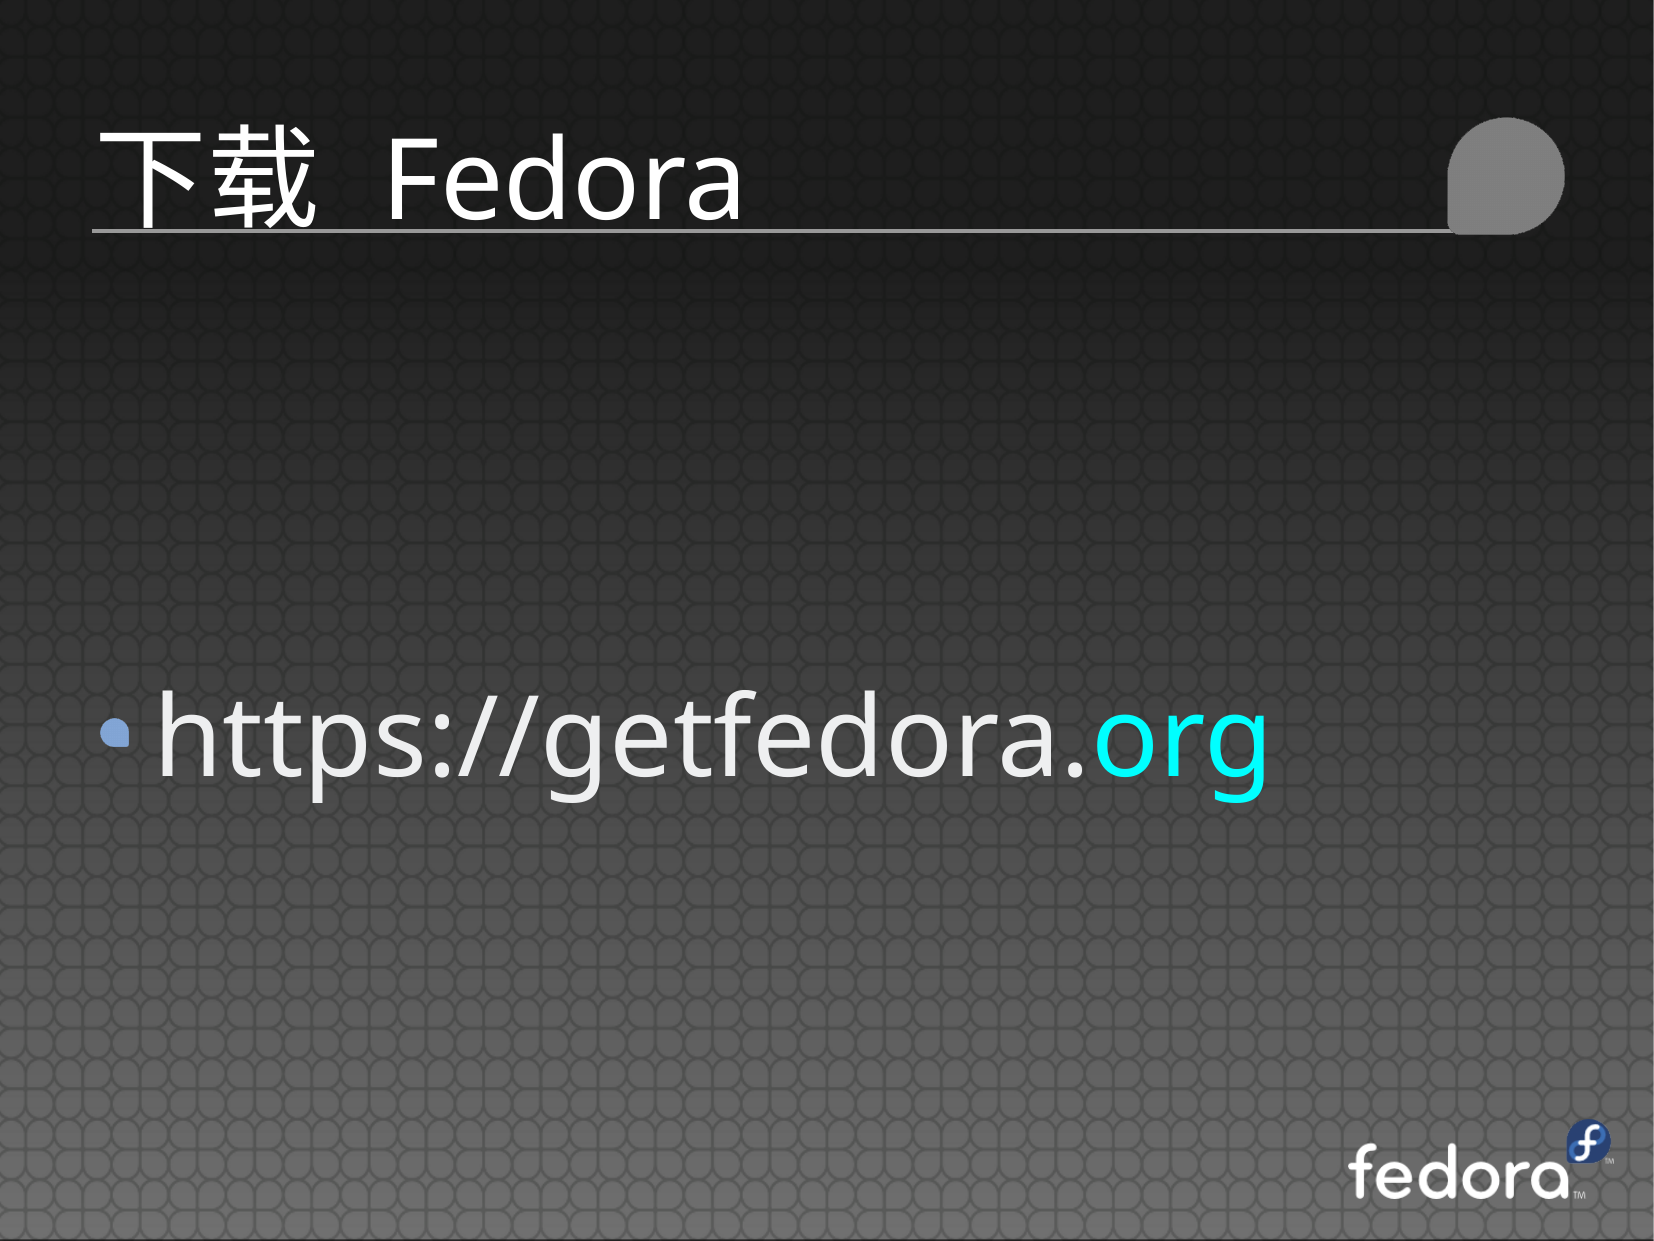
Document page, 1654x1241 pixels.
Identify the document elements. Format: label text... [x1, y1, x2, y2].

title 下载 Fedora [94, 100, 1426, 251]
list https://getfedora.org [82, 290, 1571, 1094]
picture [0, 0, 1654, 1241]
